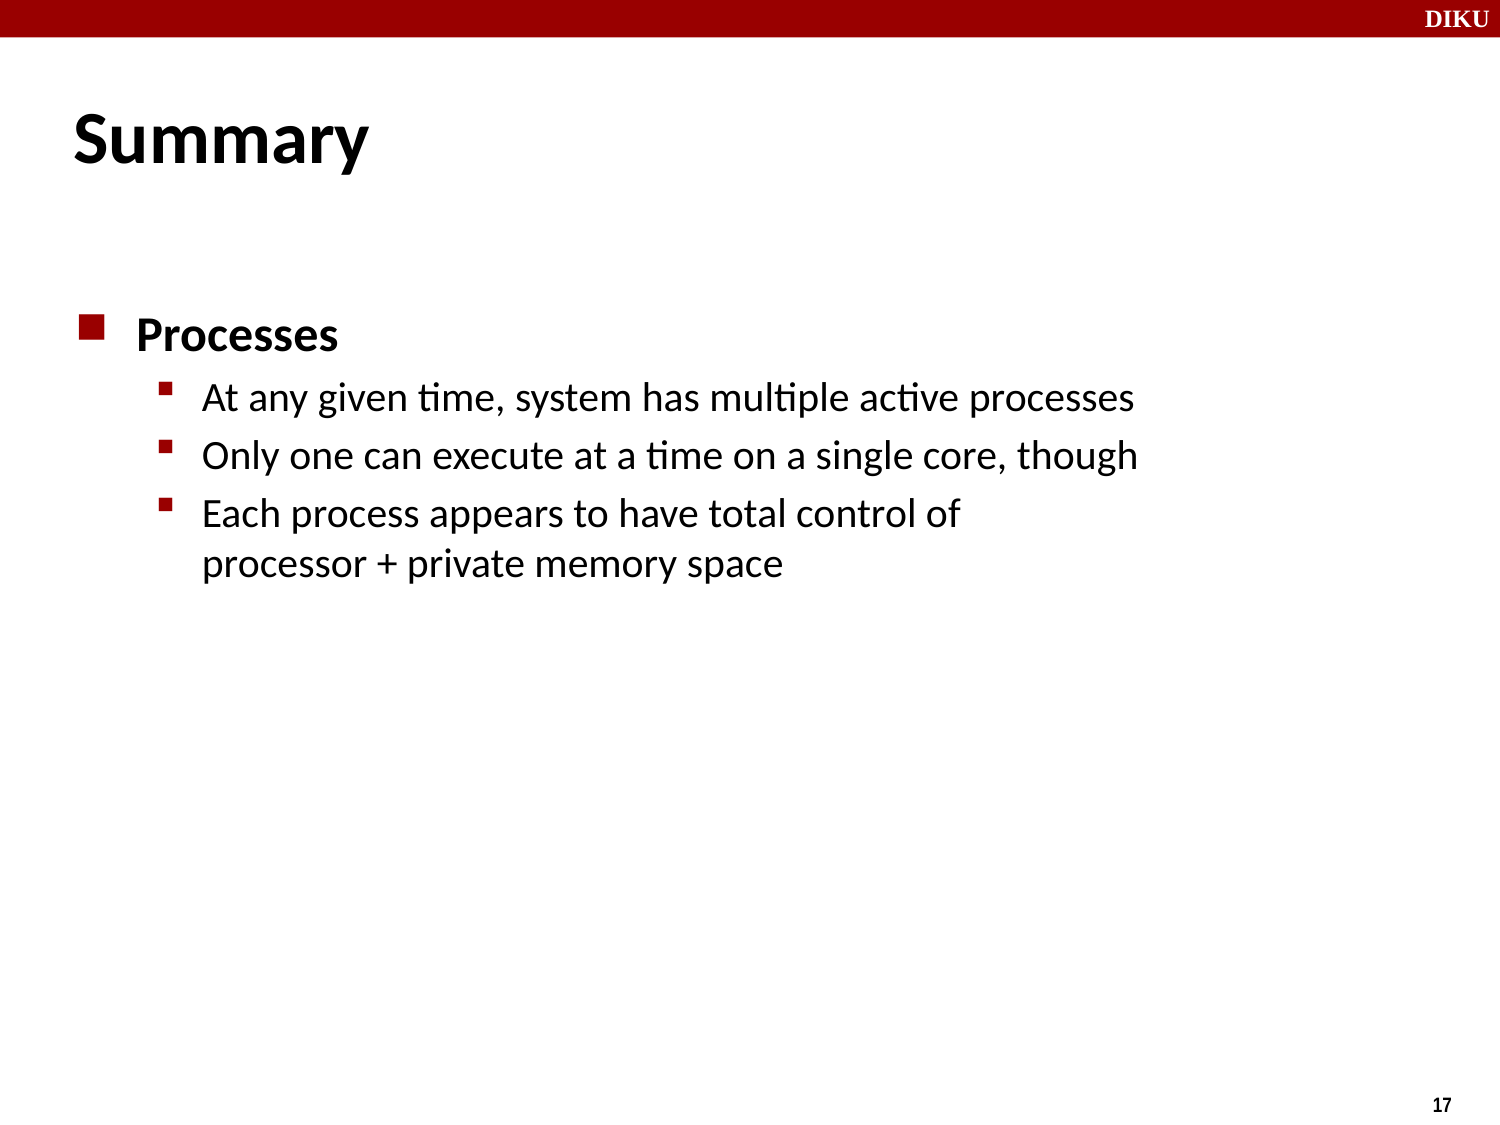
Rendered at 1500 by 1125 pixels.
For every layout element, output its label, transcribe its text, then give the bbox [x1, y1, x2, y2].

list Processes At any given time, system has multiple active processes Only one can execute at a time on a single core, though Each process appears to have total control of processor + private memory space [65, 223, 1361, 1040]
title Summary [58, 71, 1304, 197]
